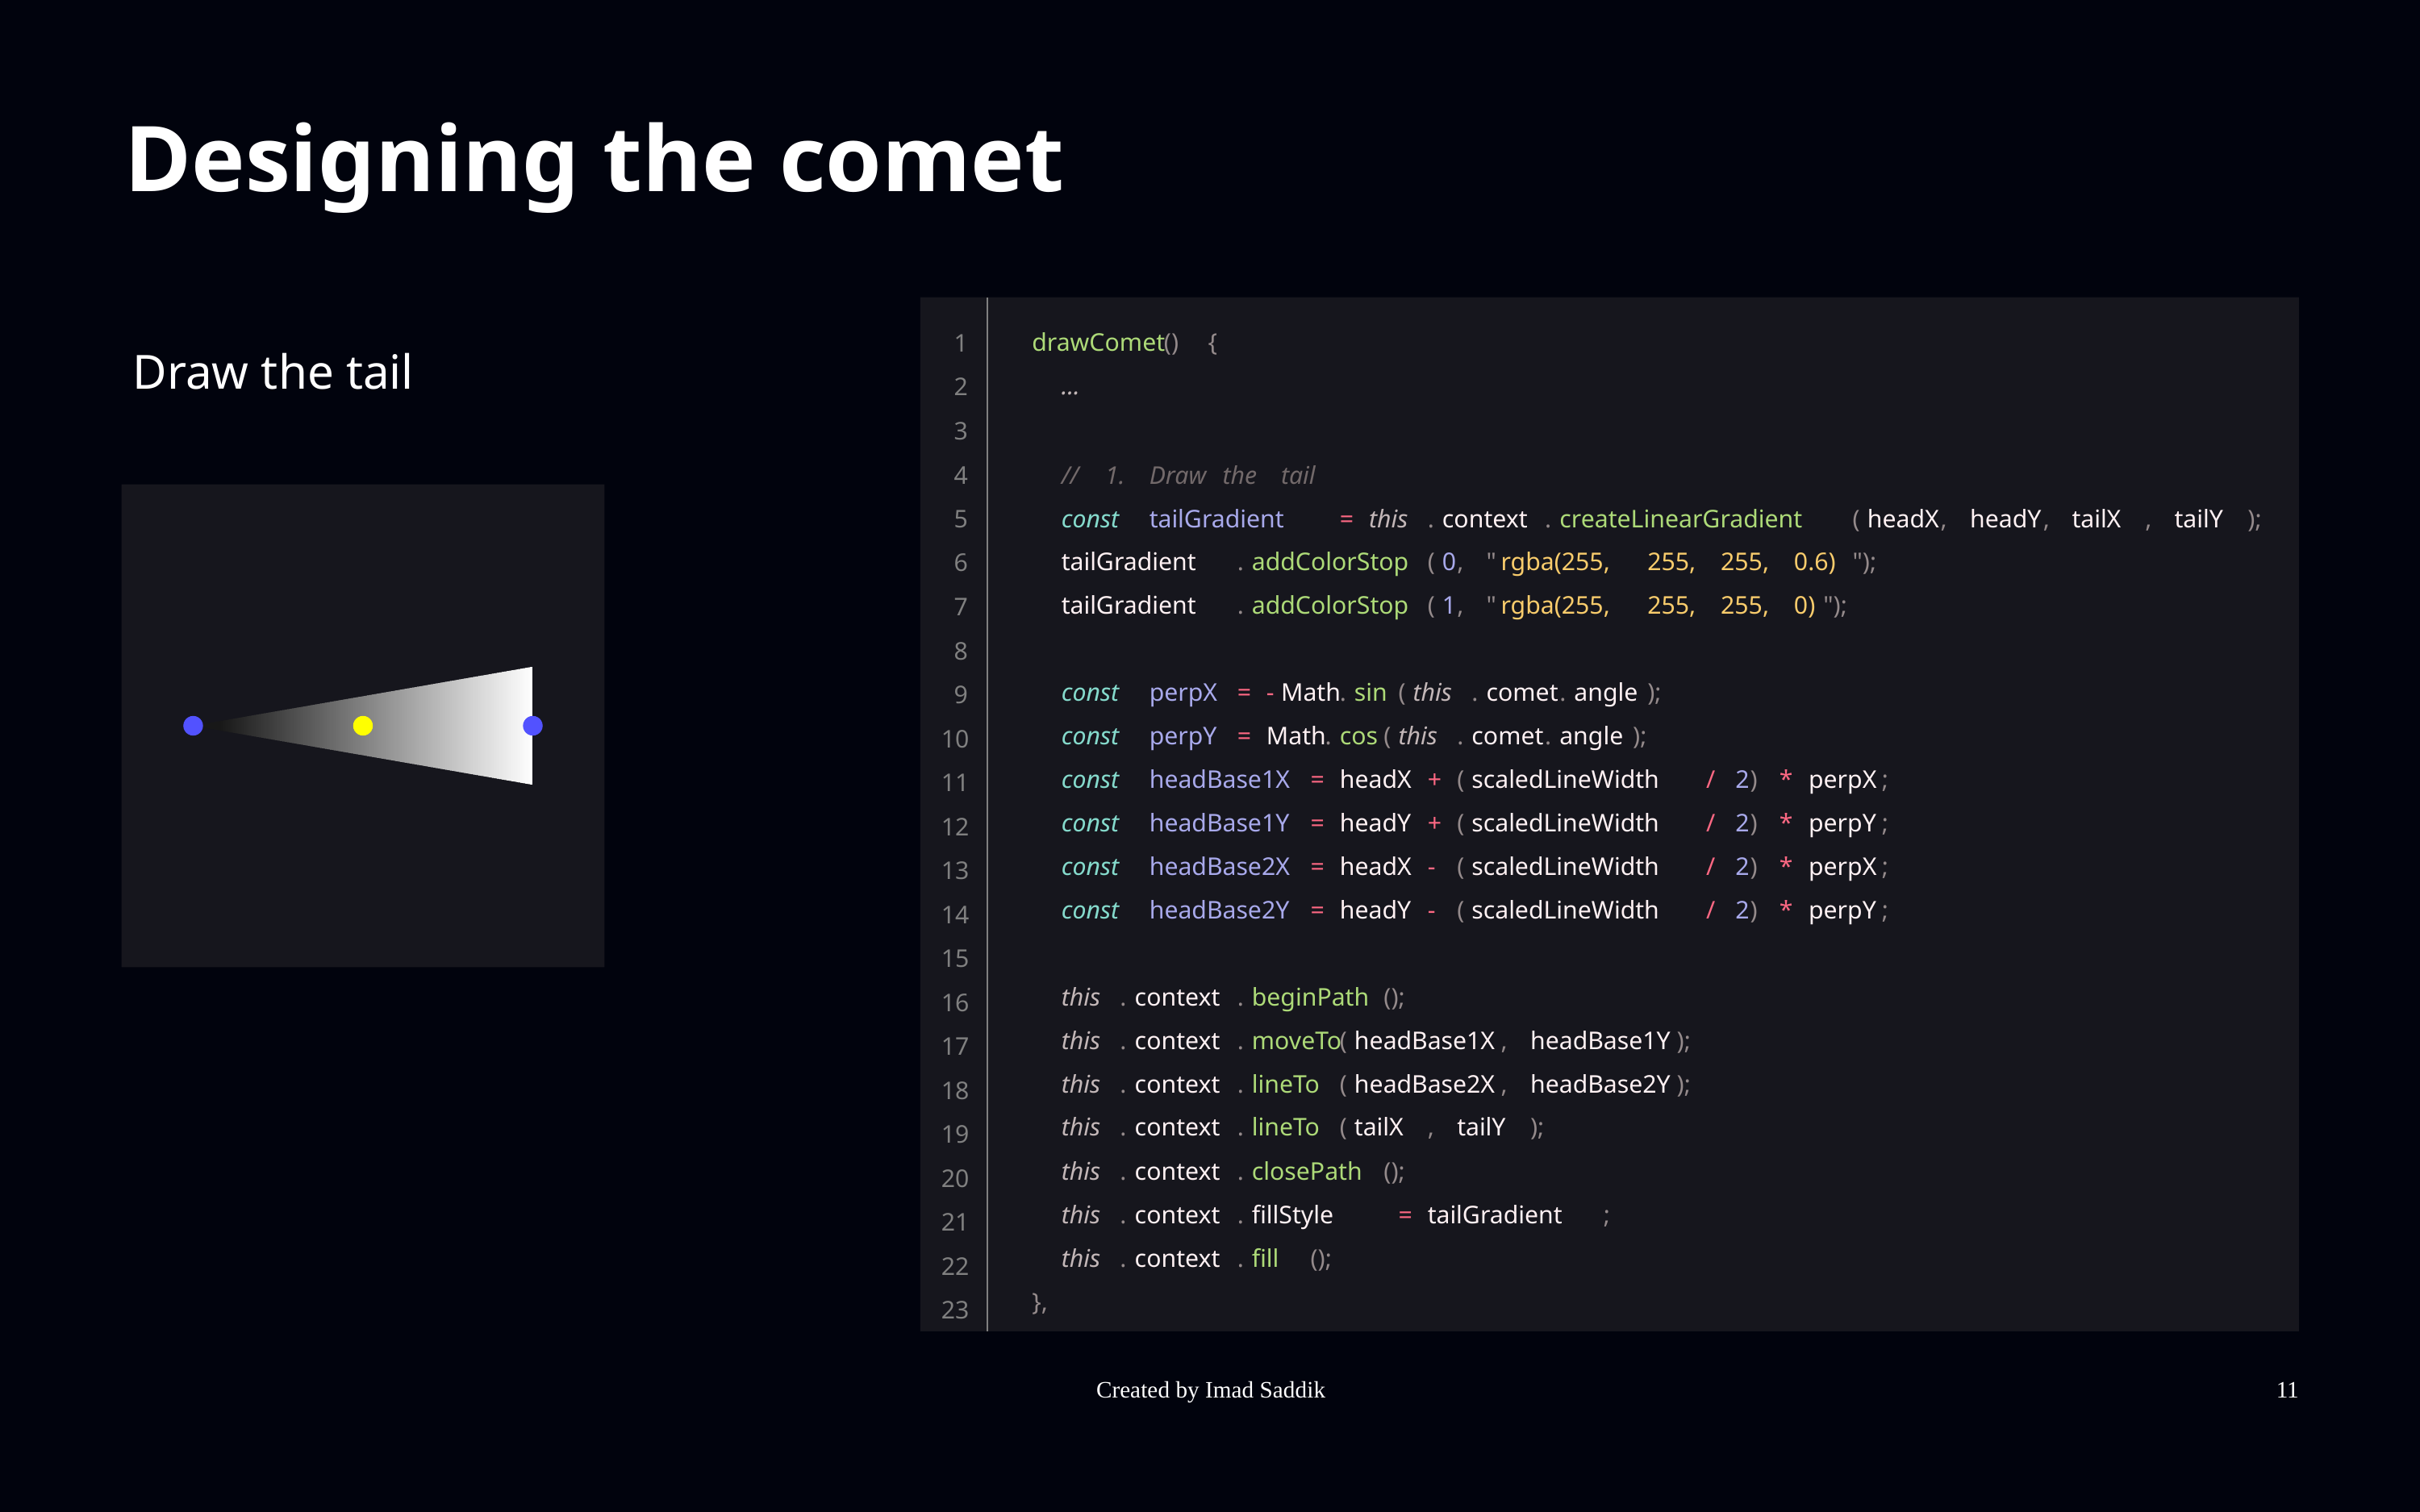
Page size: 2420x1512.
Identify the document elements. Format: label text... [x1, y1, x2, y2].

text_box Draw the tail [121, 301, 817, 399]
picture [920, 297, 2300, 1331]
text_box Designing the comet [112, 61, 1411, 251]
picture [121, 484, 606, 968]
